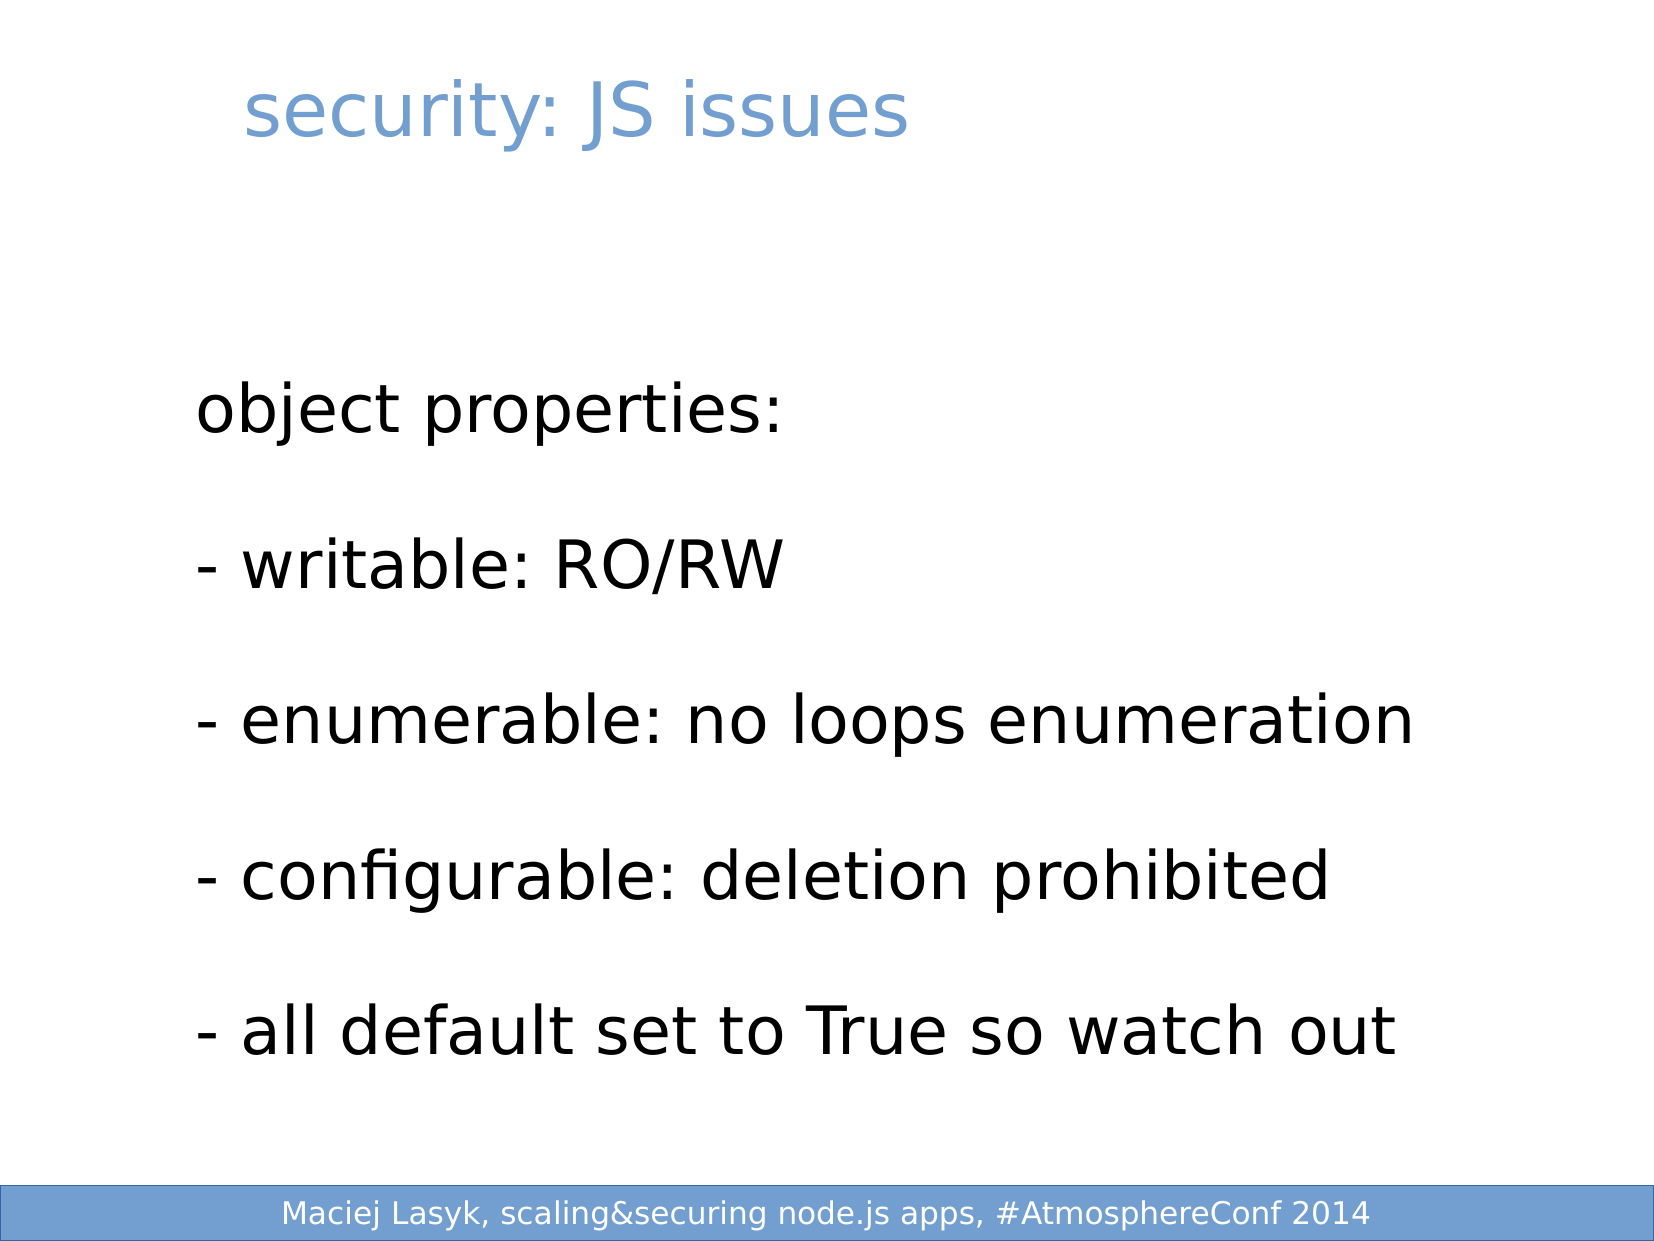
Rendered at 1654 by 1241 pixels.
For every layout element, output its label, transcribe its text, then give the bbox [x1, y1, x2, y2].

text_box security: JS issues [228, 60, 927, 163]
text_box [0, 1185, 1654, 1241]
text_box Maciej Lasyk, scaling&securing node.js apps, #AtmosphereConf 2014 [266, 1188, 1388, 1240]
text_box object properties: - writable: RO/RW - enumerable: no loops enumeration - configurable: deletion prohibited - all default set to True so watch out [181, 285, 1432, 1001]
